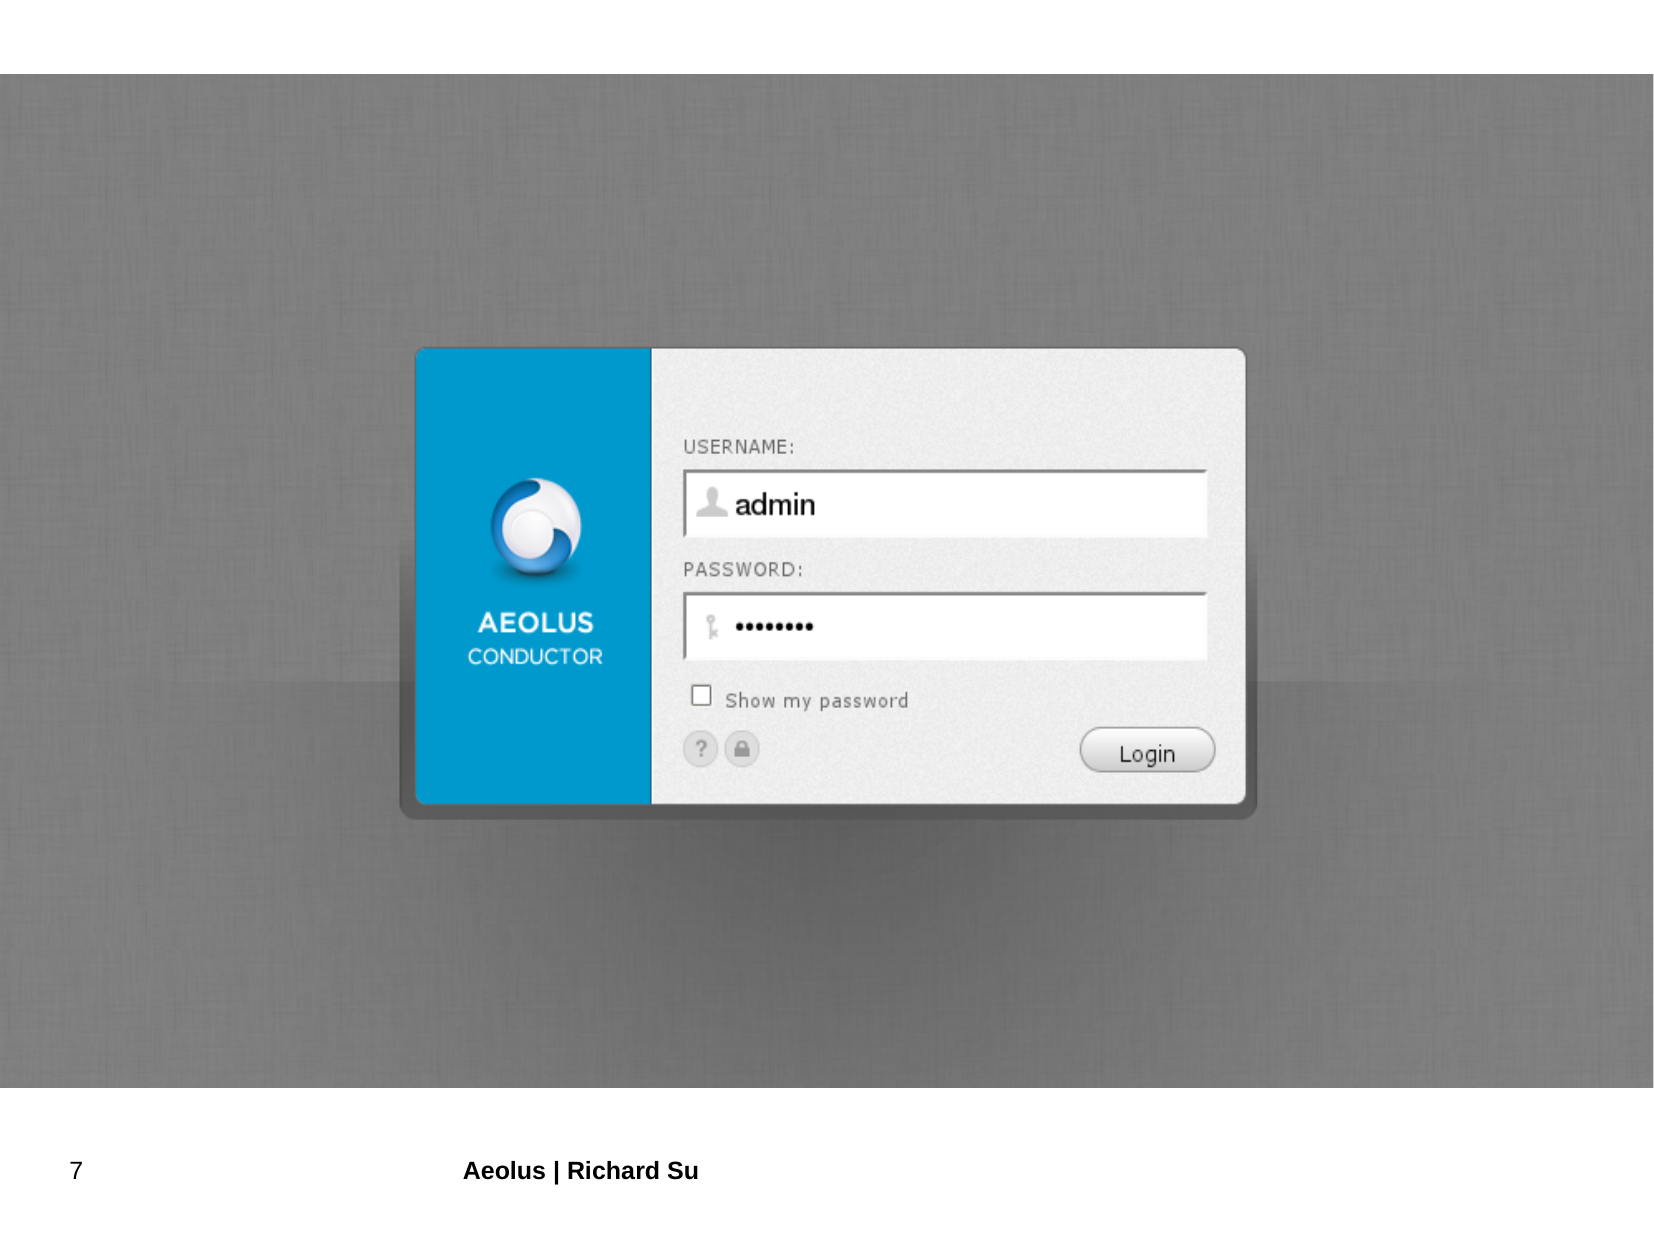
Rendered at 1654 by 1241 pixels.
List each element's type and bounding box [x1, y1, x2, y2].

picture [0, 74, 1654, 1088]
